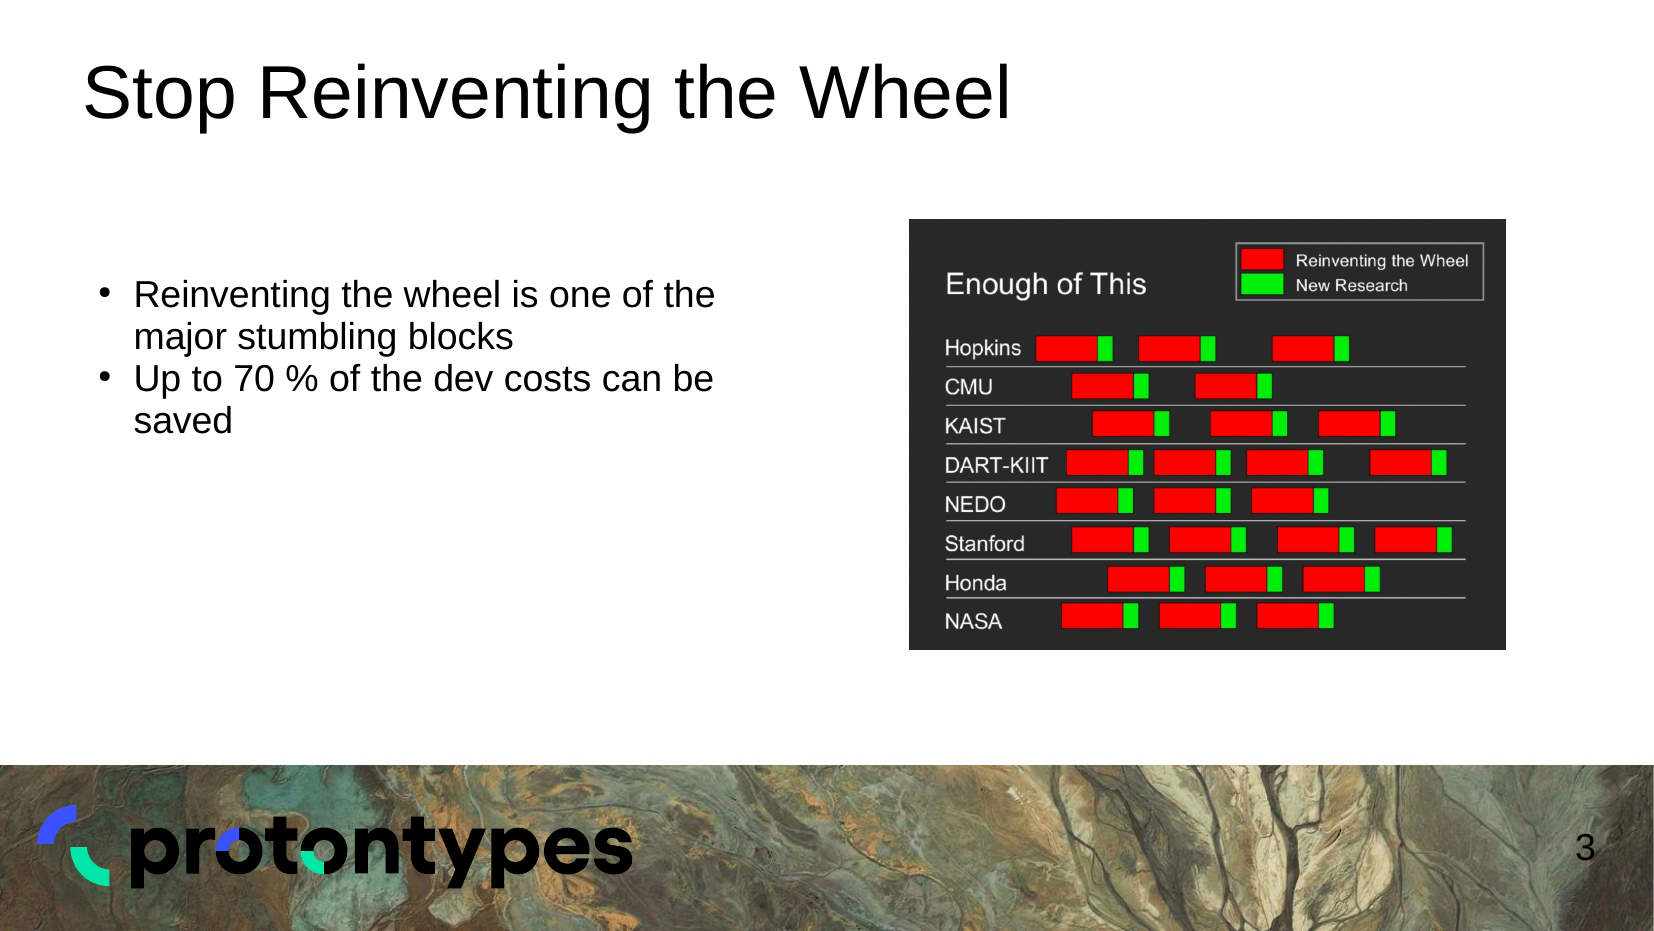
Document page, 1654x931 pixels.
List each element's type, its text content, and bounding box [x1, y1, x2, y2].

picture [0, 0, 1654, 931]
text_box Reinventing the wheel is one of the major stumbling blocks Up to 70 % of the dev costs can be saved [83, 265, 827, 532]
title Stop Reinventing the Wheel [82, 37, 1571, 148]
